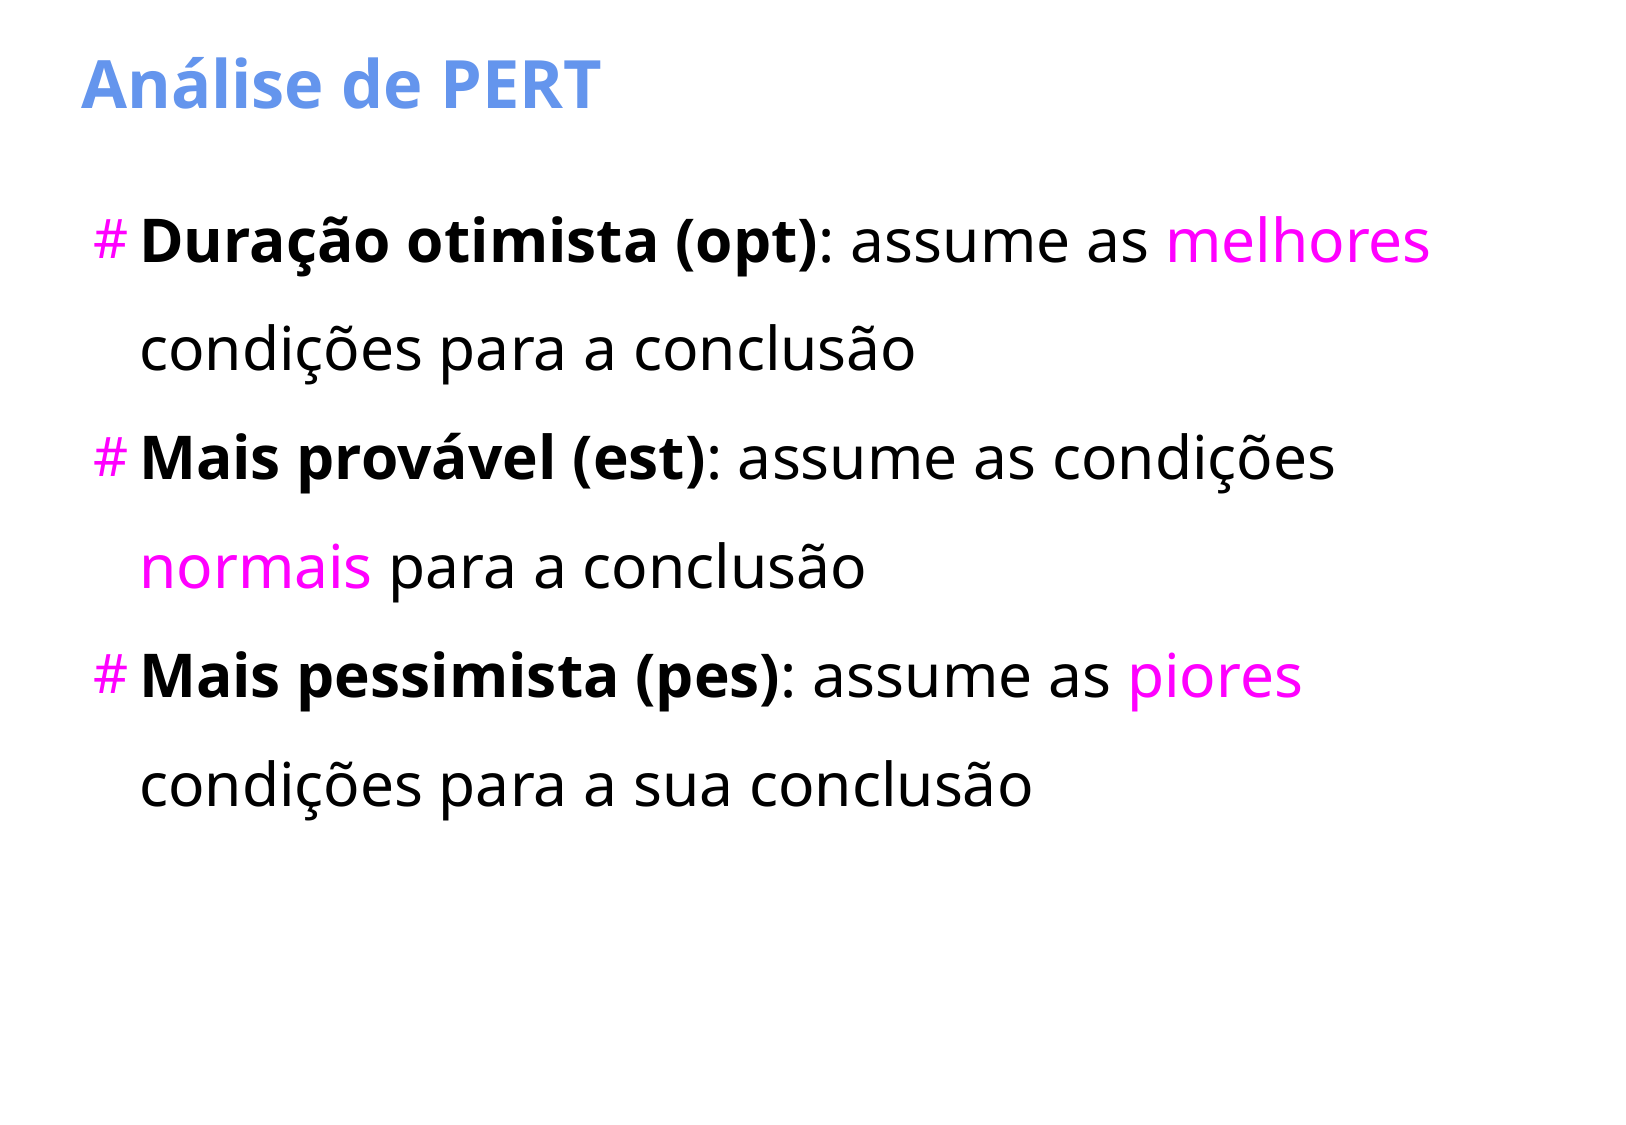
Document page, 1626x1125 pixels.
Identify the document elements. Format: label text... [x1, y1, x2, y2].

title Análise de PERT [81, 41, 1544, 122]
list Duração otimista (opt): assume as melhores condições para a conclusão Mais provável (est): assume as condições normais para a conclusão Mais pessimista (pes): assume as piores condições para a sua conclusão [81, 165, 1544, 1016]
